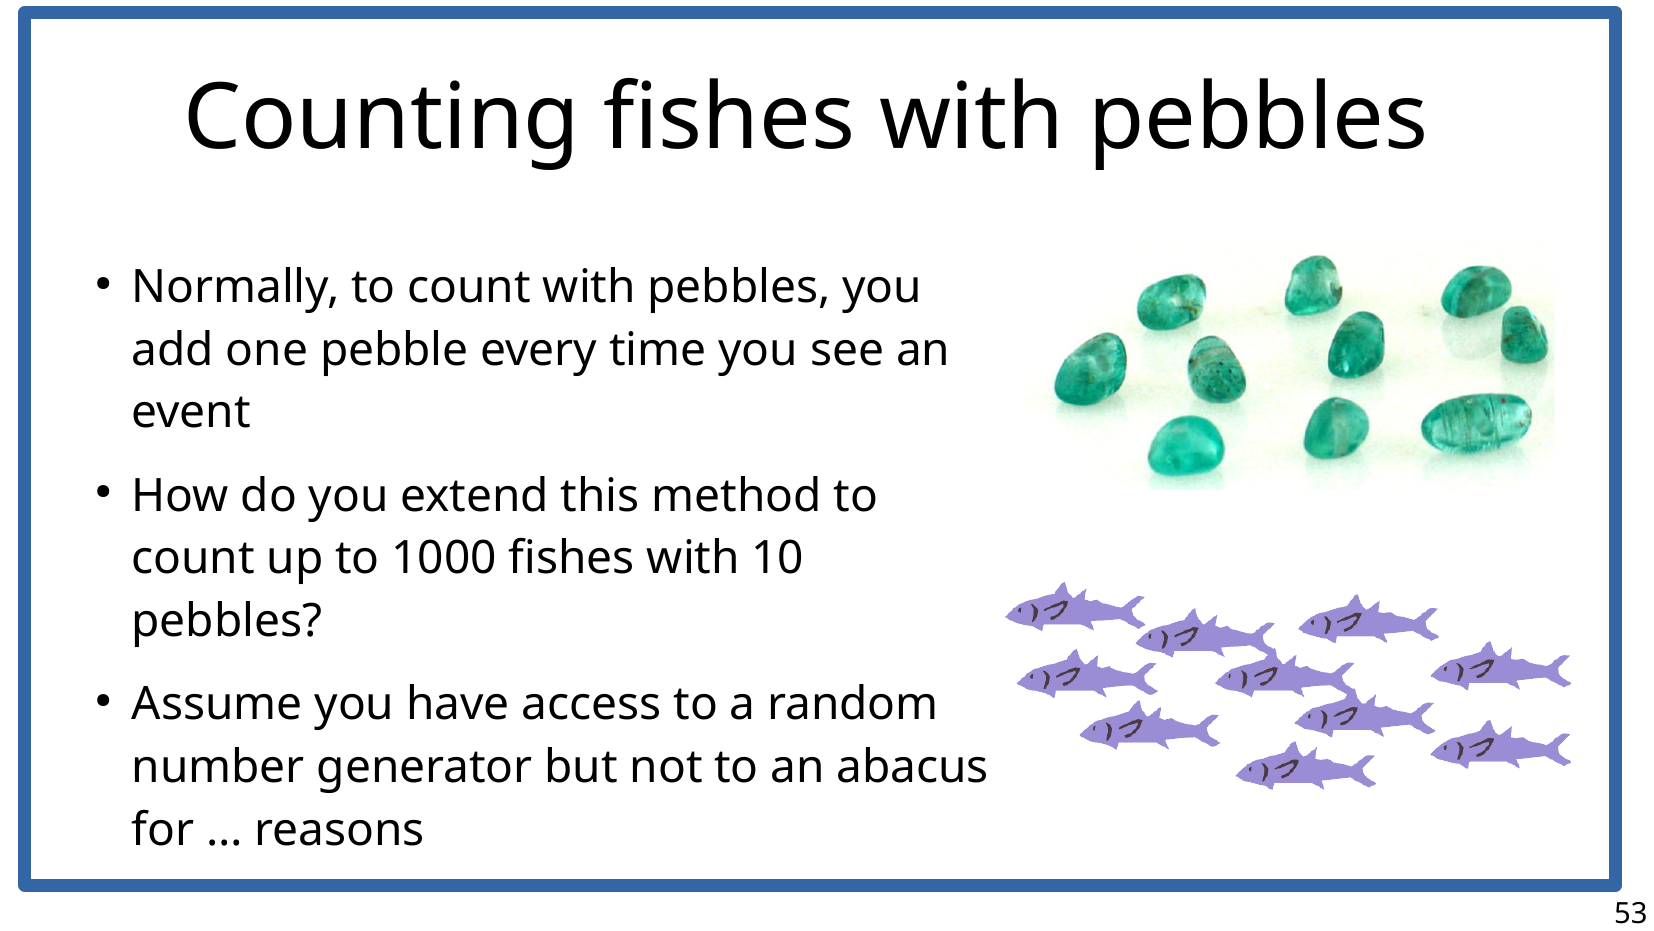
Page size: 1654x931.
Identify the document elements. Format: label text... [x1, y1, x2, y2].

title Counting fishes with pebbles [42, 1, 1571, 6]
title Counting fishes with pebbles [42, 19, 1571, 226]
list Normally, to count with pebbles, you add one pebble every time you see an event How do you extend this method to count up to 1000 fishes with 10 pebbles? Assume you have access to a random number generator but not to an abacus for … reasons [82, 253, 998, 865]
picture [1022, 240, 1555, 490]
picture [1004, 582, 1571, 790]
